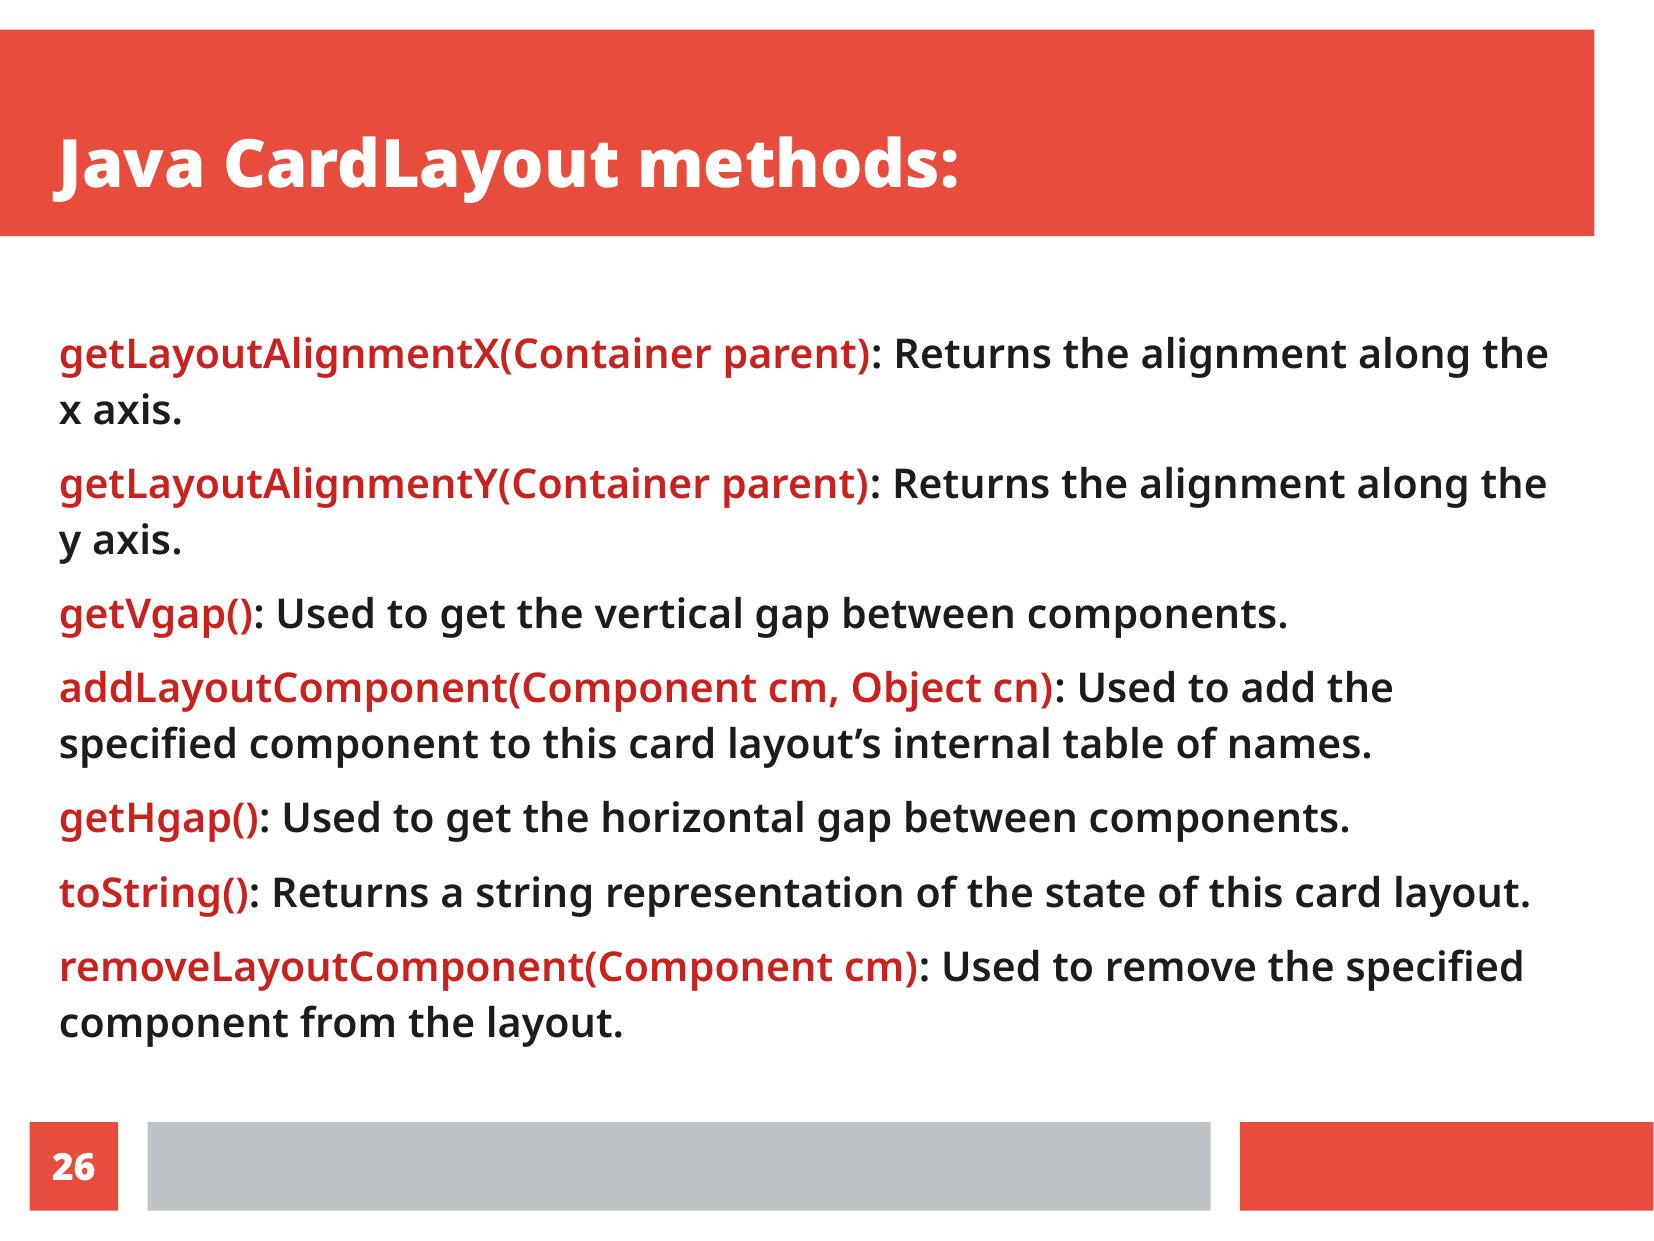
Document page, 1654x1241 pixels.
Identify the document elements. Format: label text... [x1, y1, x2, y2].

list getLayoutAlignmentX(Container parent): Returns the alignment along the x axis. getLayoutAlignmentY(Container parent): Returns the alignment along the y axis. getVgap(): Used to get the vertical gap between components. addLayoutComponent(Component cm, Object cn): Used to add the specified component to this card layout’s internal table of names. getHgap(): Used to get the horizontal gap between components. toString(): Returns a string representation of the state of this card layout. removeLayoutComponent(Component cm): Used to remove the specified component from the layout. [59, 324, 1565, 1093]
title Java CardLayout methods: [59, 59, 1595, 207]
